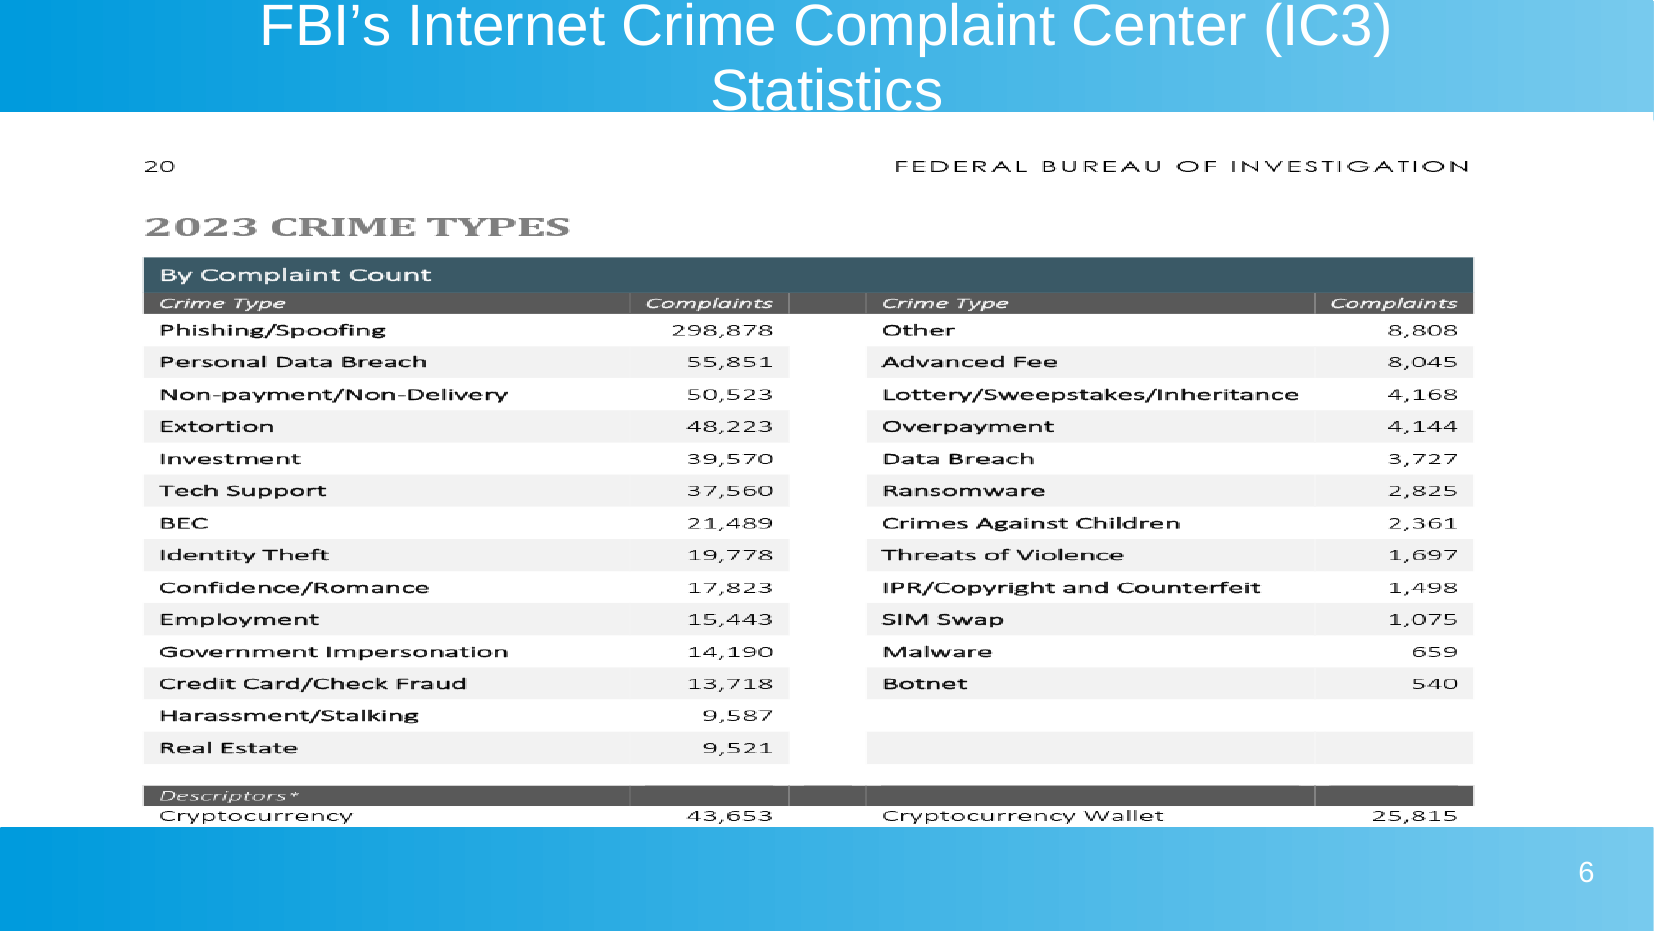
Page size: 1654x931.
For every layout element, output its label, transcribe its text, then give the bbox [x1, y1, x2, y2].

title FBI’s Internet Crime Complaint Center (IC3) Statistics [59, 0, 1595, 112]
picture [0, 1, 1654, 826]
